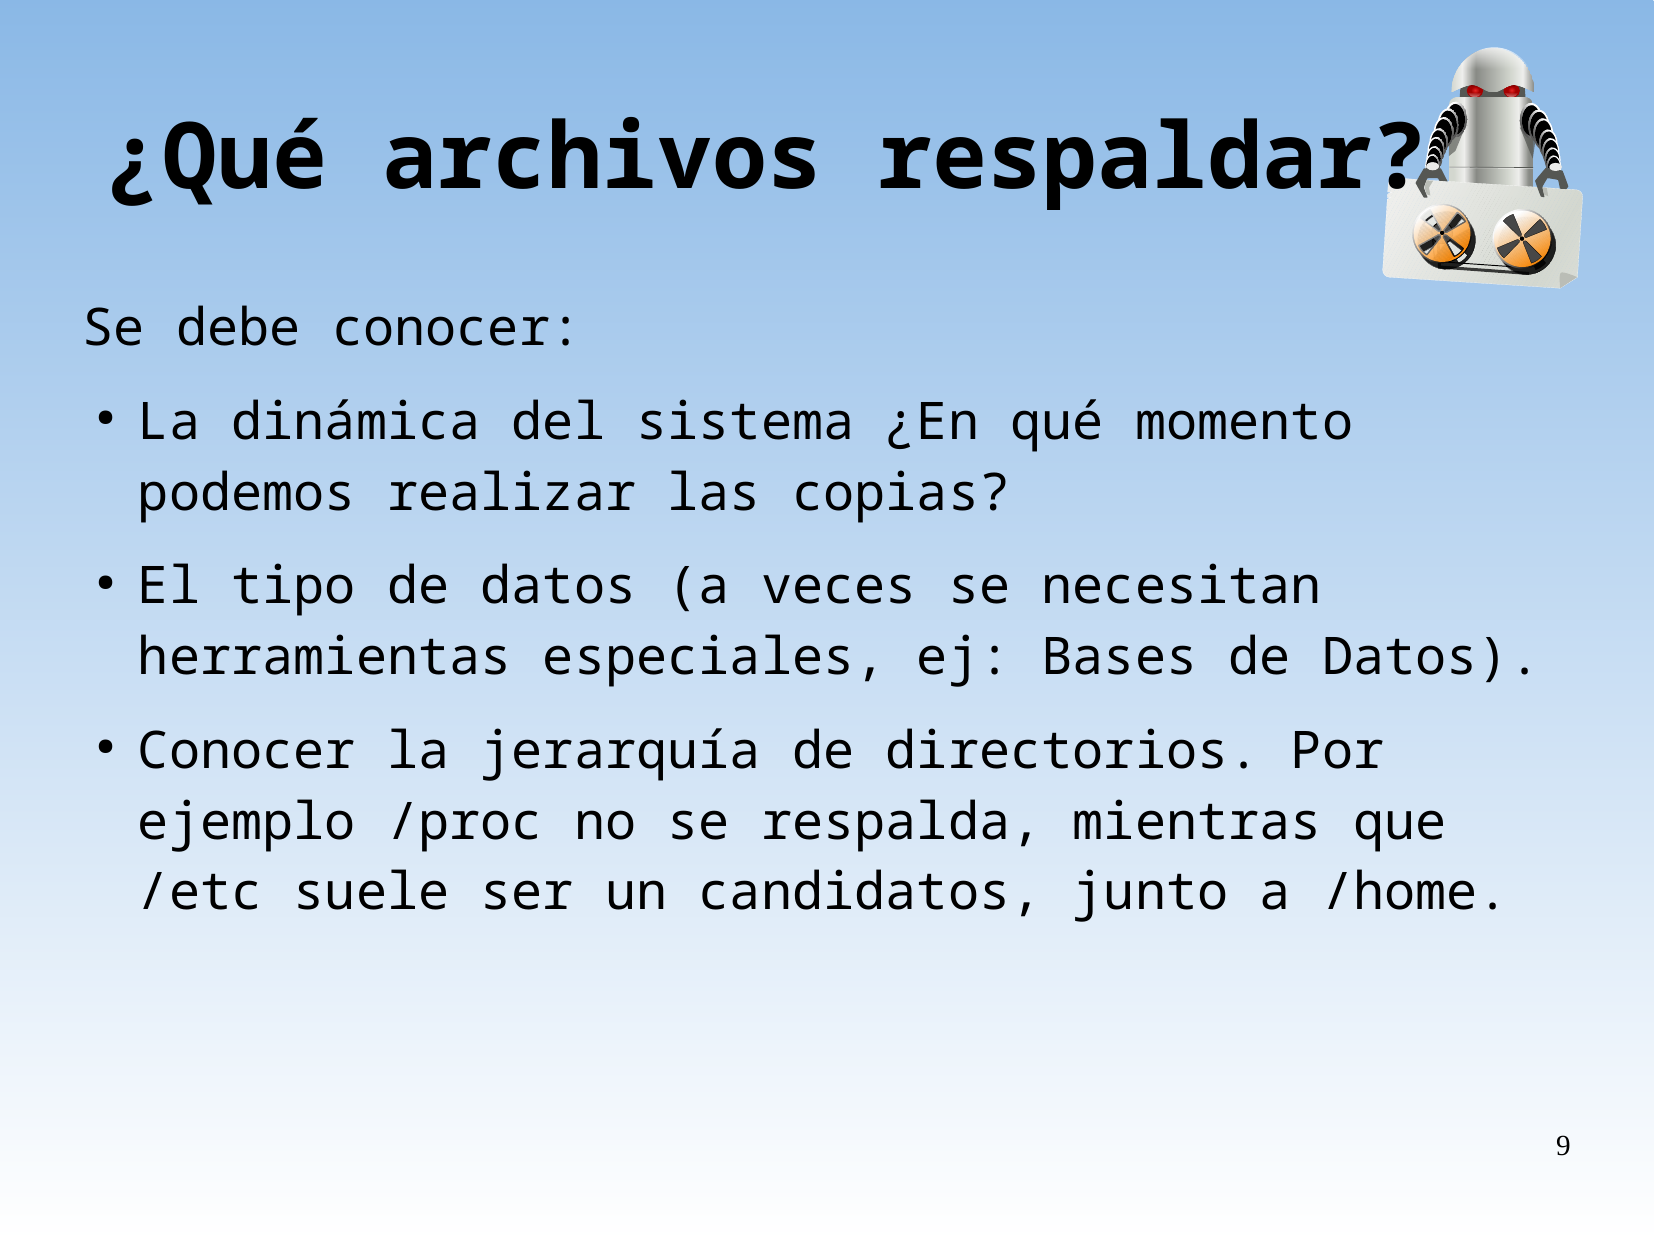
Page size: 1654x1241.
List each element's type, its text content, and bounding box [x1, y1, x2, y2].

title ¿Qué archivos respaldar? [23, 49, 1512, 257]
picture [1382, 47, 1583, 289]
list Se debe conocer: La dinámica del sistema ¿En qué momento podemos realizar las copias? El tipo de datos (a veces se necesitan herramientas especiales, ej: Bases de Datos). Conocer la jerarquía de directorios. Por ejemplo /proc no se respalda, mientras que /etc suele ser un candidatos, junto a /home. [82, 290, 1571, 1010]
